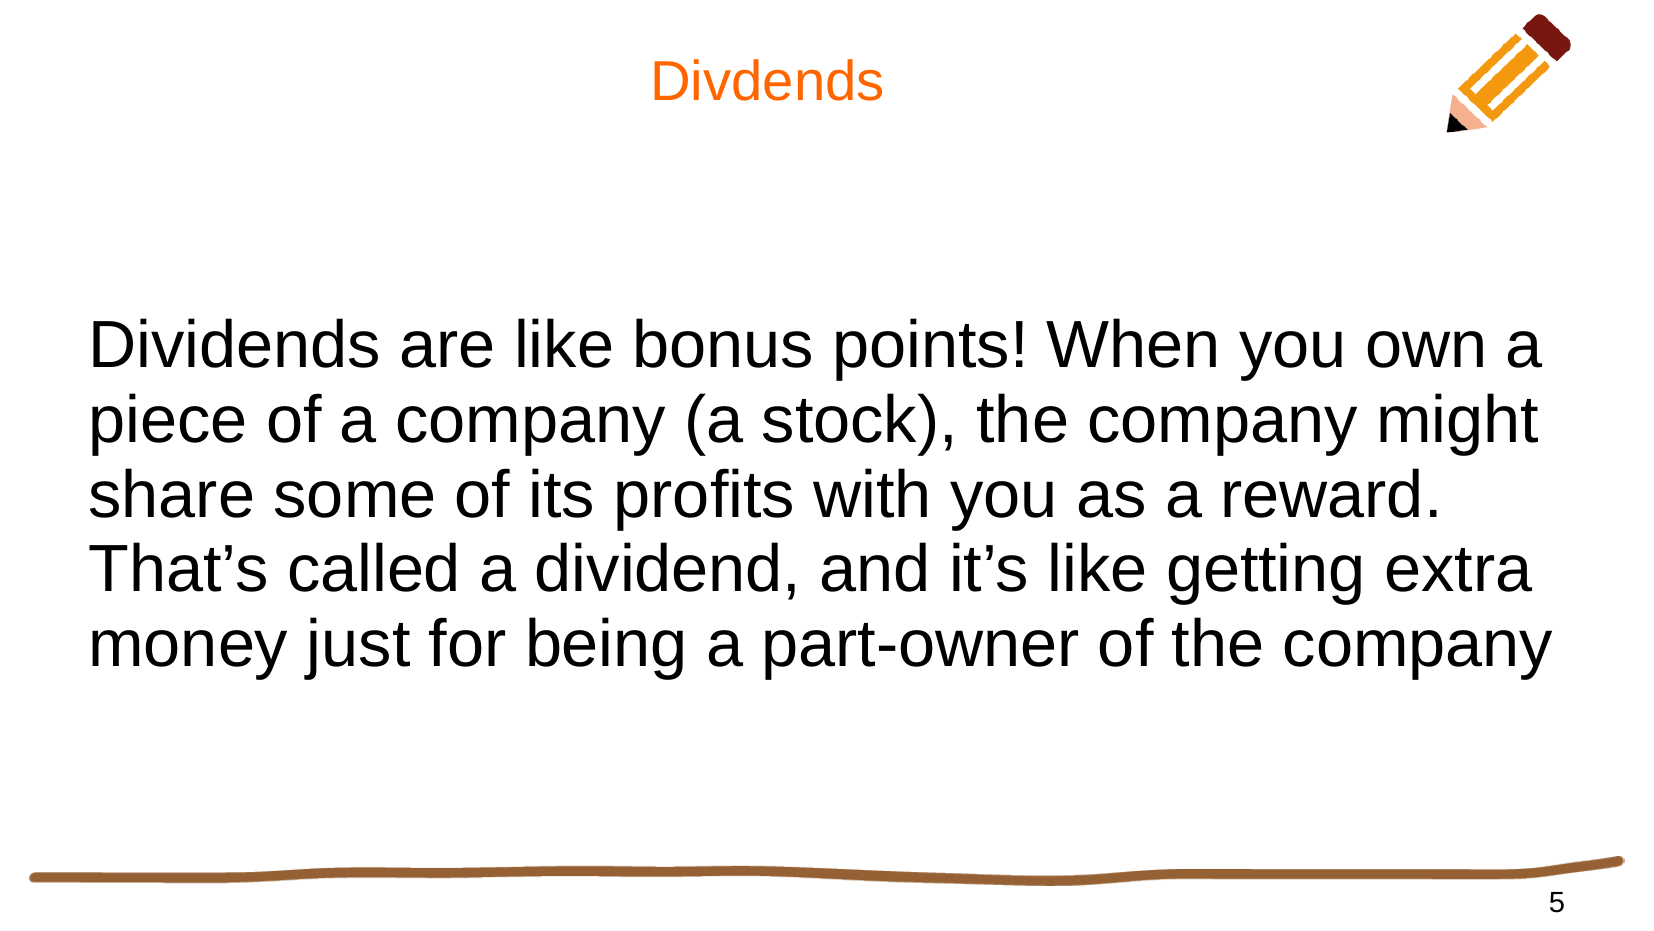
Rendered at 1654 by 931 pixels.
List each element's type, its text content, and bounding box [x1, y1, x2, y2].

title Divdends [88, 29, 1447, 133]
subtitle Dividends are like bonus points! When you own a piece of a company (a stock), the company might share some of its profits with you as a reward. That’s called a dividend, and it’s like getting extra money just for being a part-owner of the company [88, 206, 1565, 857]
picture [1446, 14, 1571, 133]
picture [29, 856, 1625, 886]
